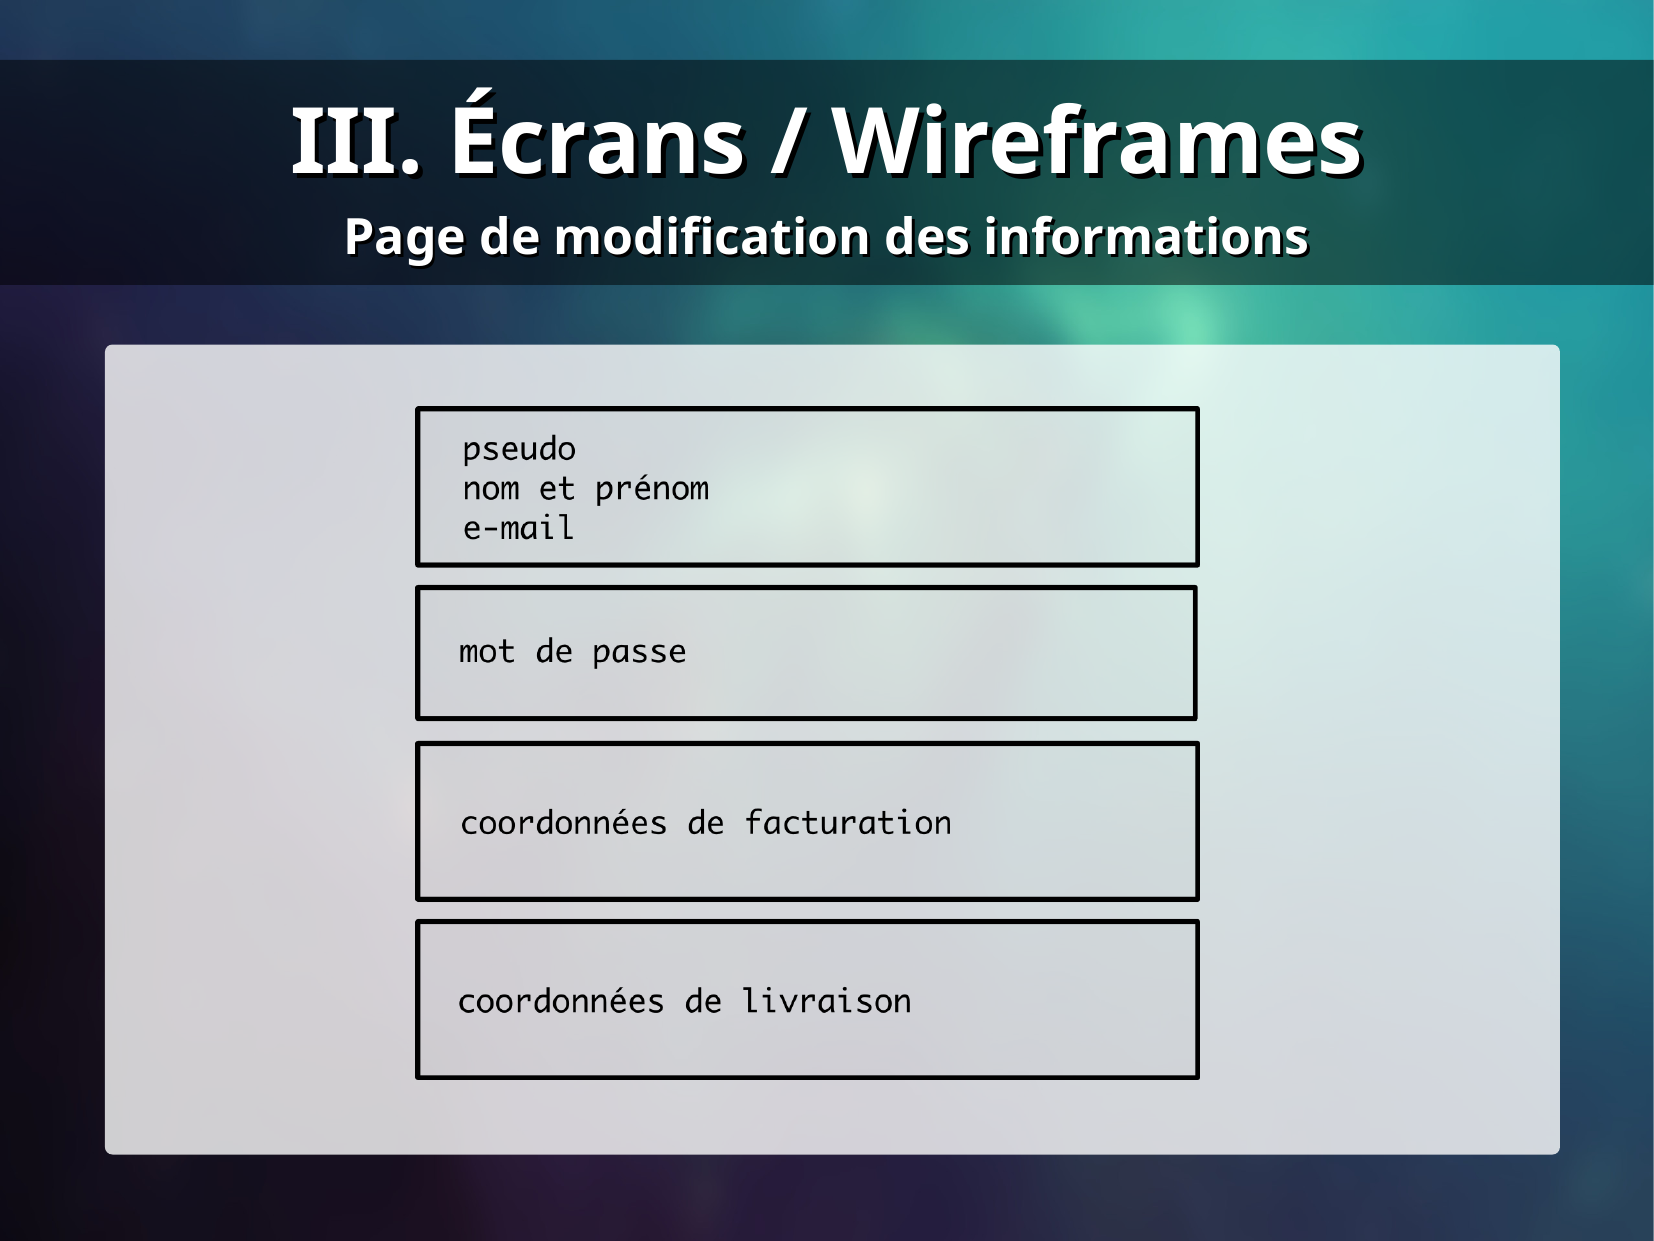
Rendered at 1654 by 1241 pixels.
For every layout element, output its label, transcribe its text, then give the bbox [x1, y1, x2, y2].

picture [0, 285, 1654, 1241]
picture [0, 0, 1654, 59]
subtitle [104, 344, 1560, 1155]
title III. Écrans / Wireframes Page de modification des informations [0, 59, 1654, 285]
